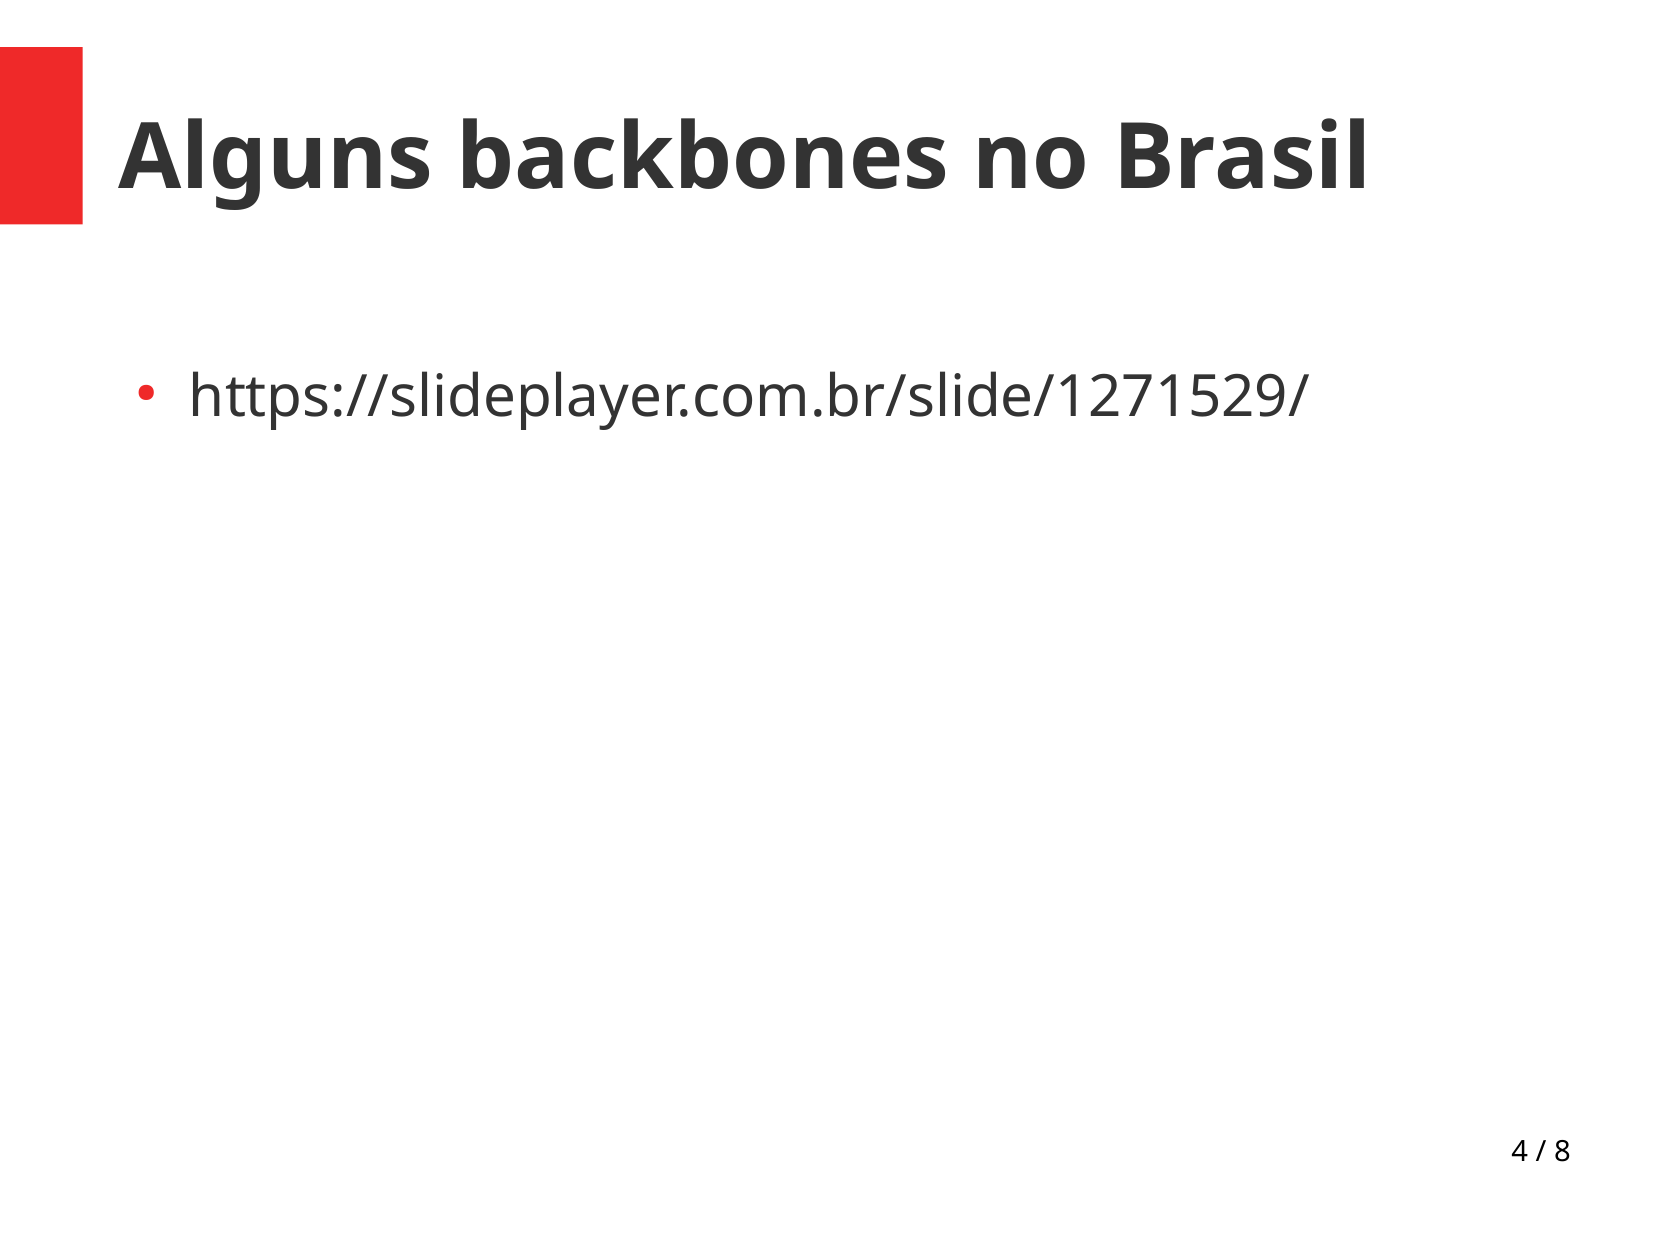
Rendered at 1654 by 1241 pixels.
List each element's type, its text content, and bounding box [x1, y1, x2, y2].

title Alguns backbones no Brasil [118, 49, 1571, 257]
list https://slideplayer.com.br/slide/1271529/ [118, 354, 1536, 1074]
